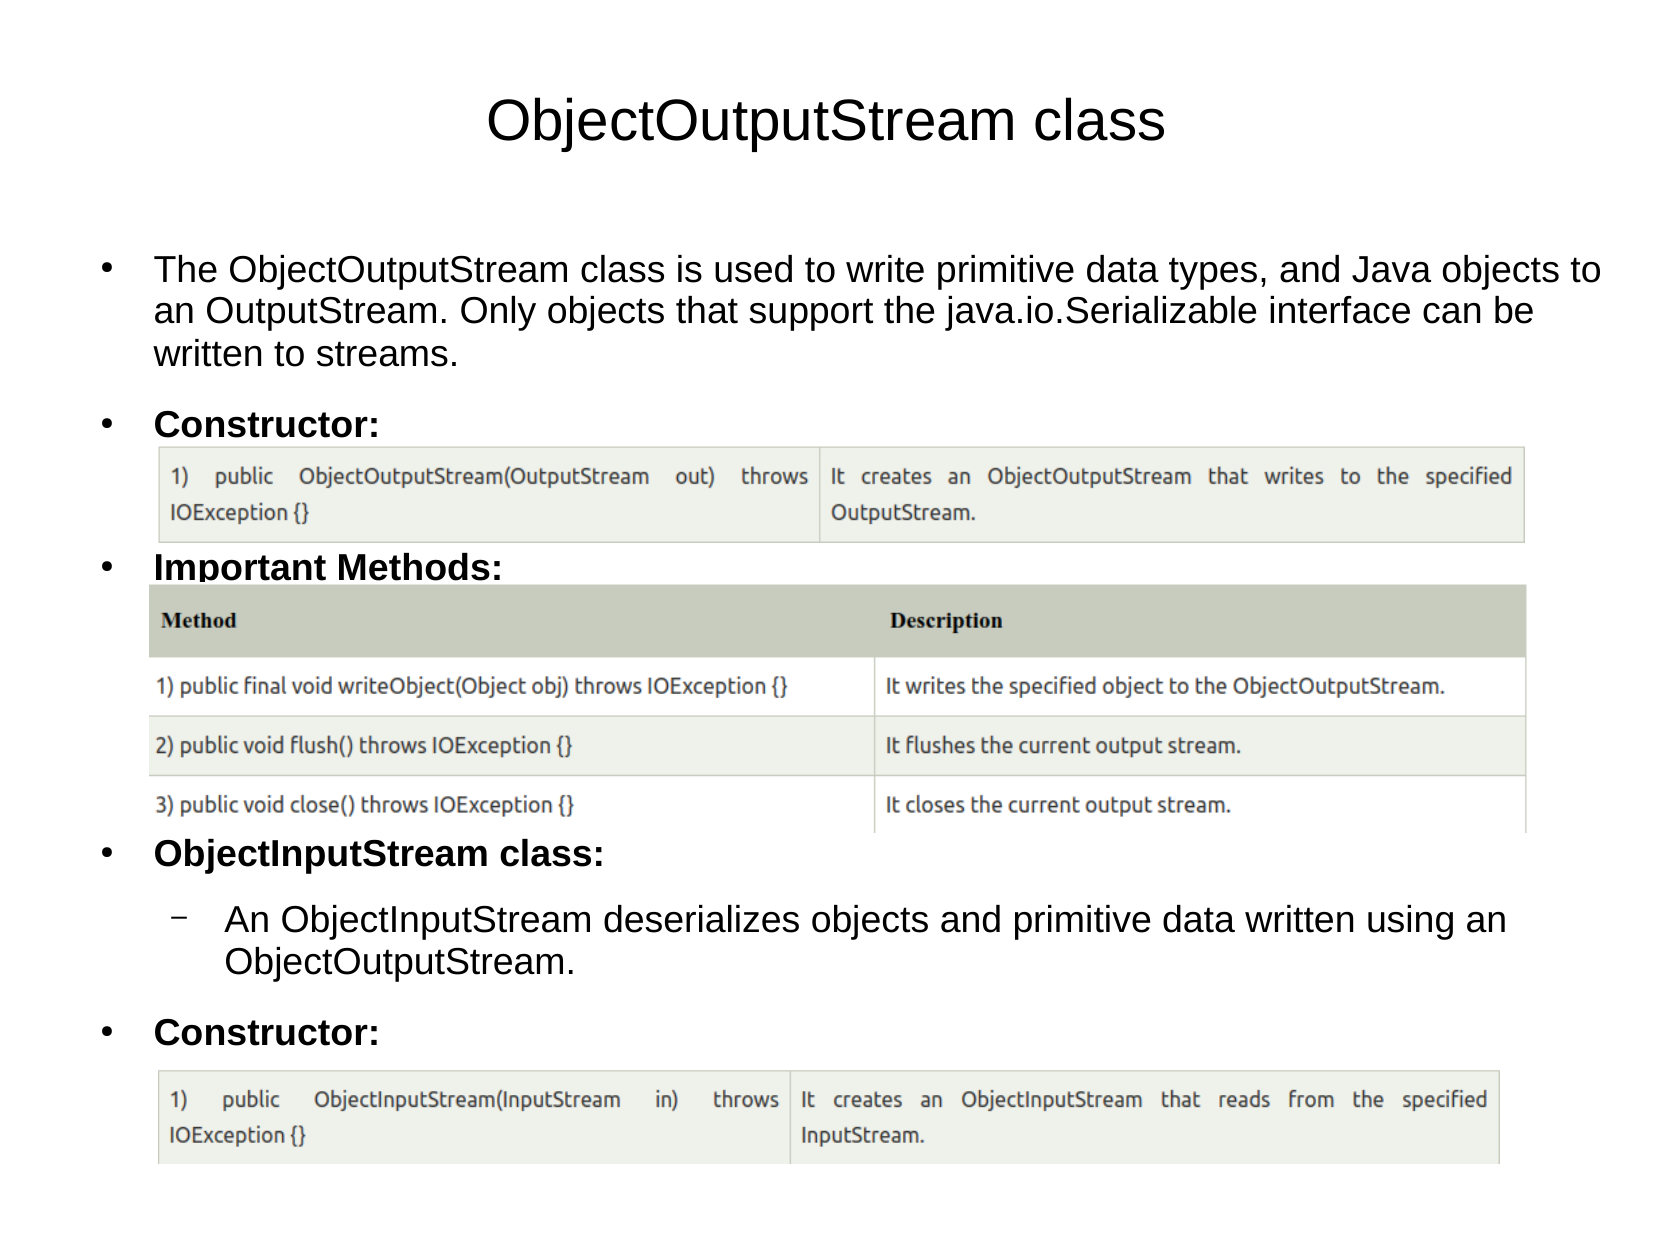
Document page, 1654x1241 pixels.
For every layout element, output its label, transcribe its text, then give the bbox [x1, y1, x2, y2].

picture [156, 444, 1525, 543]
picture [149, 582, 1528, 833]
list The ObjectOutputStream class is used to write primitive data types, and Java objects to an OutputStream. Only objects that support the java.io.Serializable interface can be written to streams. Constructor: Important Methods: ObjectInputStream class: An ObjectInputStream deserializes objects and primitive data written using an ObjectOutputStream. Constructor: [82, 248, 1619, 1104]
picture [158, 1065, 1500, 1164]
title ObjectOutputStream class [82, 49, 1571, 248]
